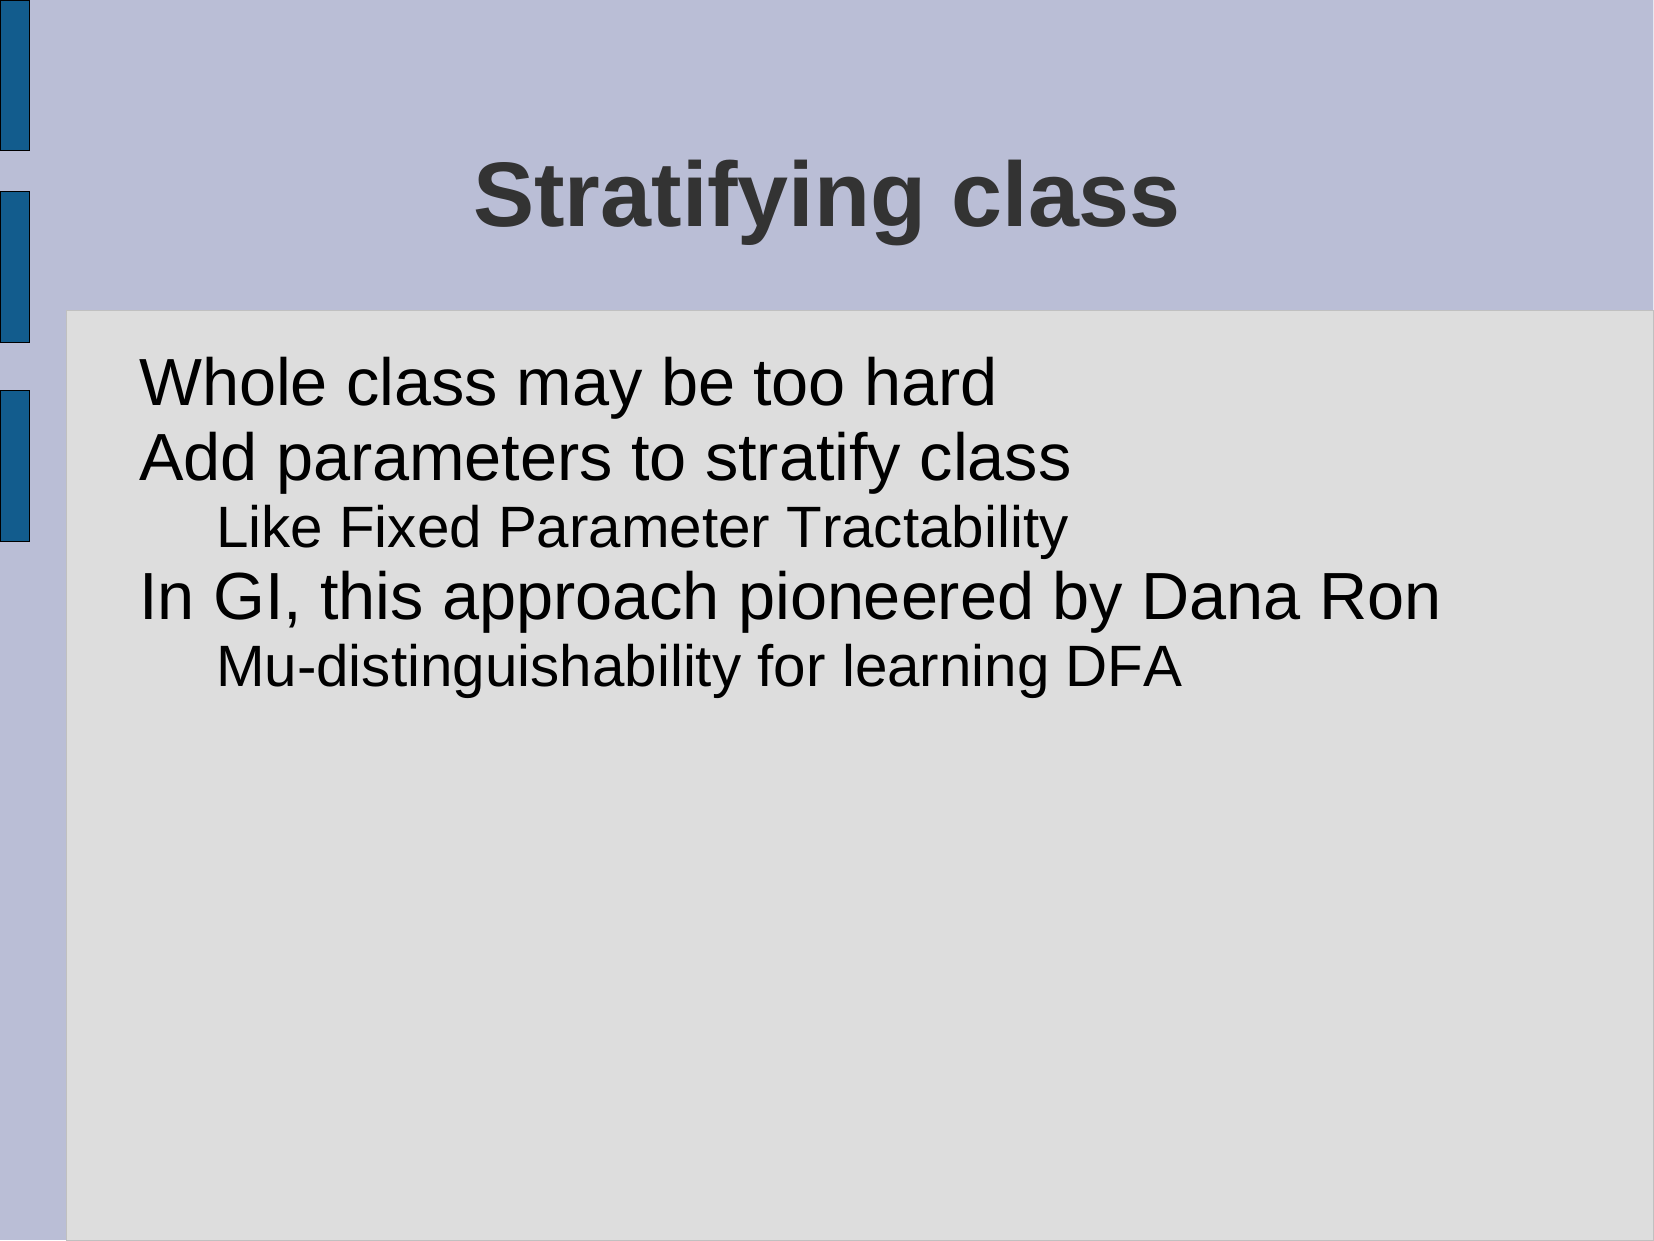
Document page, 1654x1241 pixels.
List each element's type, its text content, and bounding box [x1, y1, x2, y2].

list Whole class may be too hard Add parameters to stratify class Like Fixed Parameter Tractability In GI, this approach pioneered by Dana Ron Mu-distinguishability for learning DFA [121, 344, 1534, 1127]
title Stratifying class [121, 91, 1534, 299]
